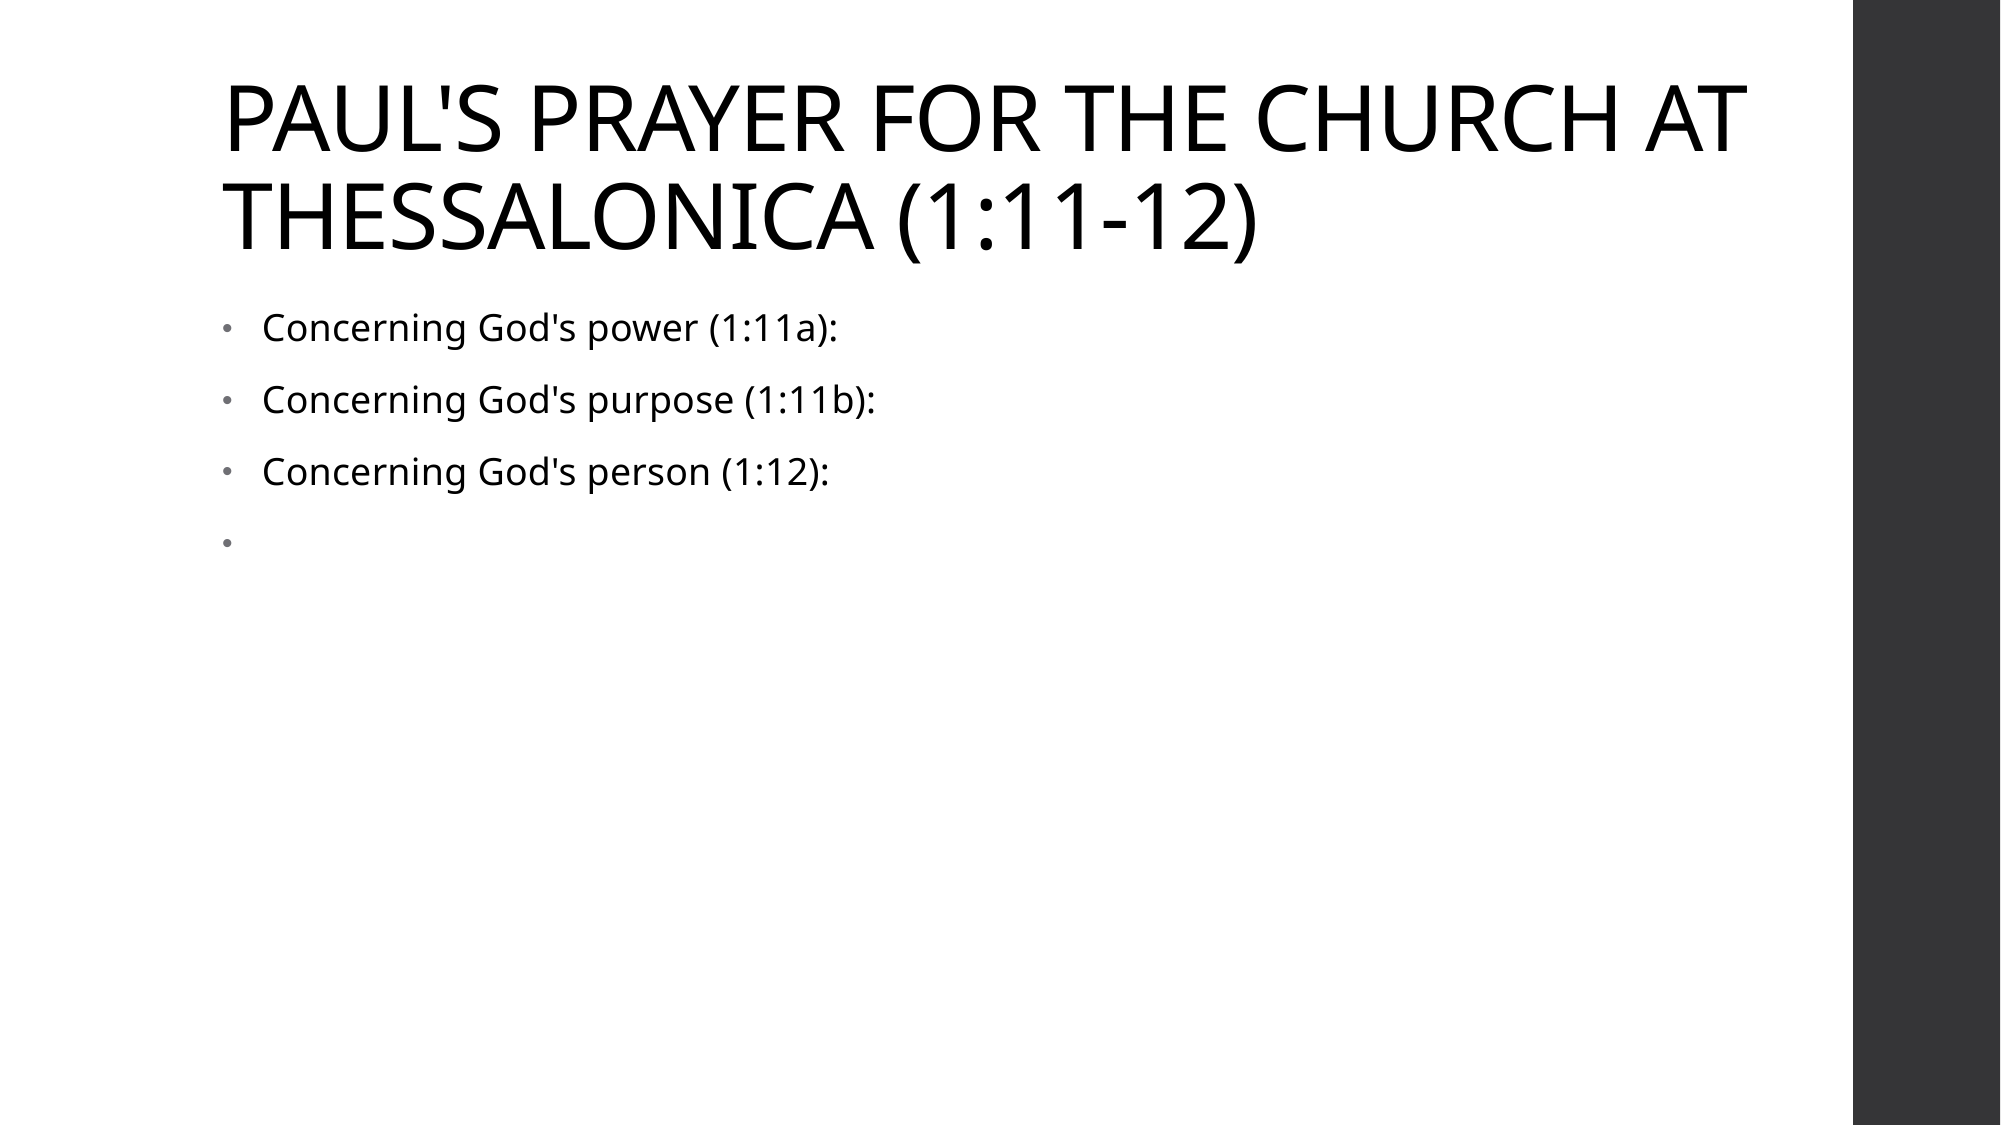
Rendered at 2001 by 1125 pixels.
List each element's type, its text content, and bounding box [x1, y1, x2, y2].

list Concerning God's power (1:11a): Concerning God's purpose (1:11b): Concerning God's person (1:12): [206, 299, 1617, 1014]
title PAUL'S PRAYER FOR THE CHURCH AT THESSALONICA (1:11-12) [206, 60, 1797, 278]
